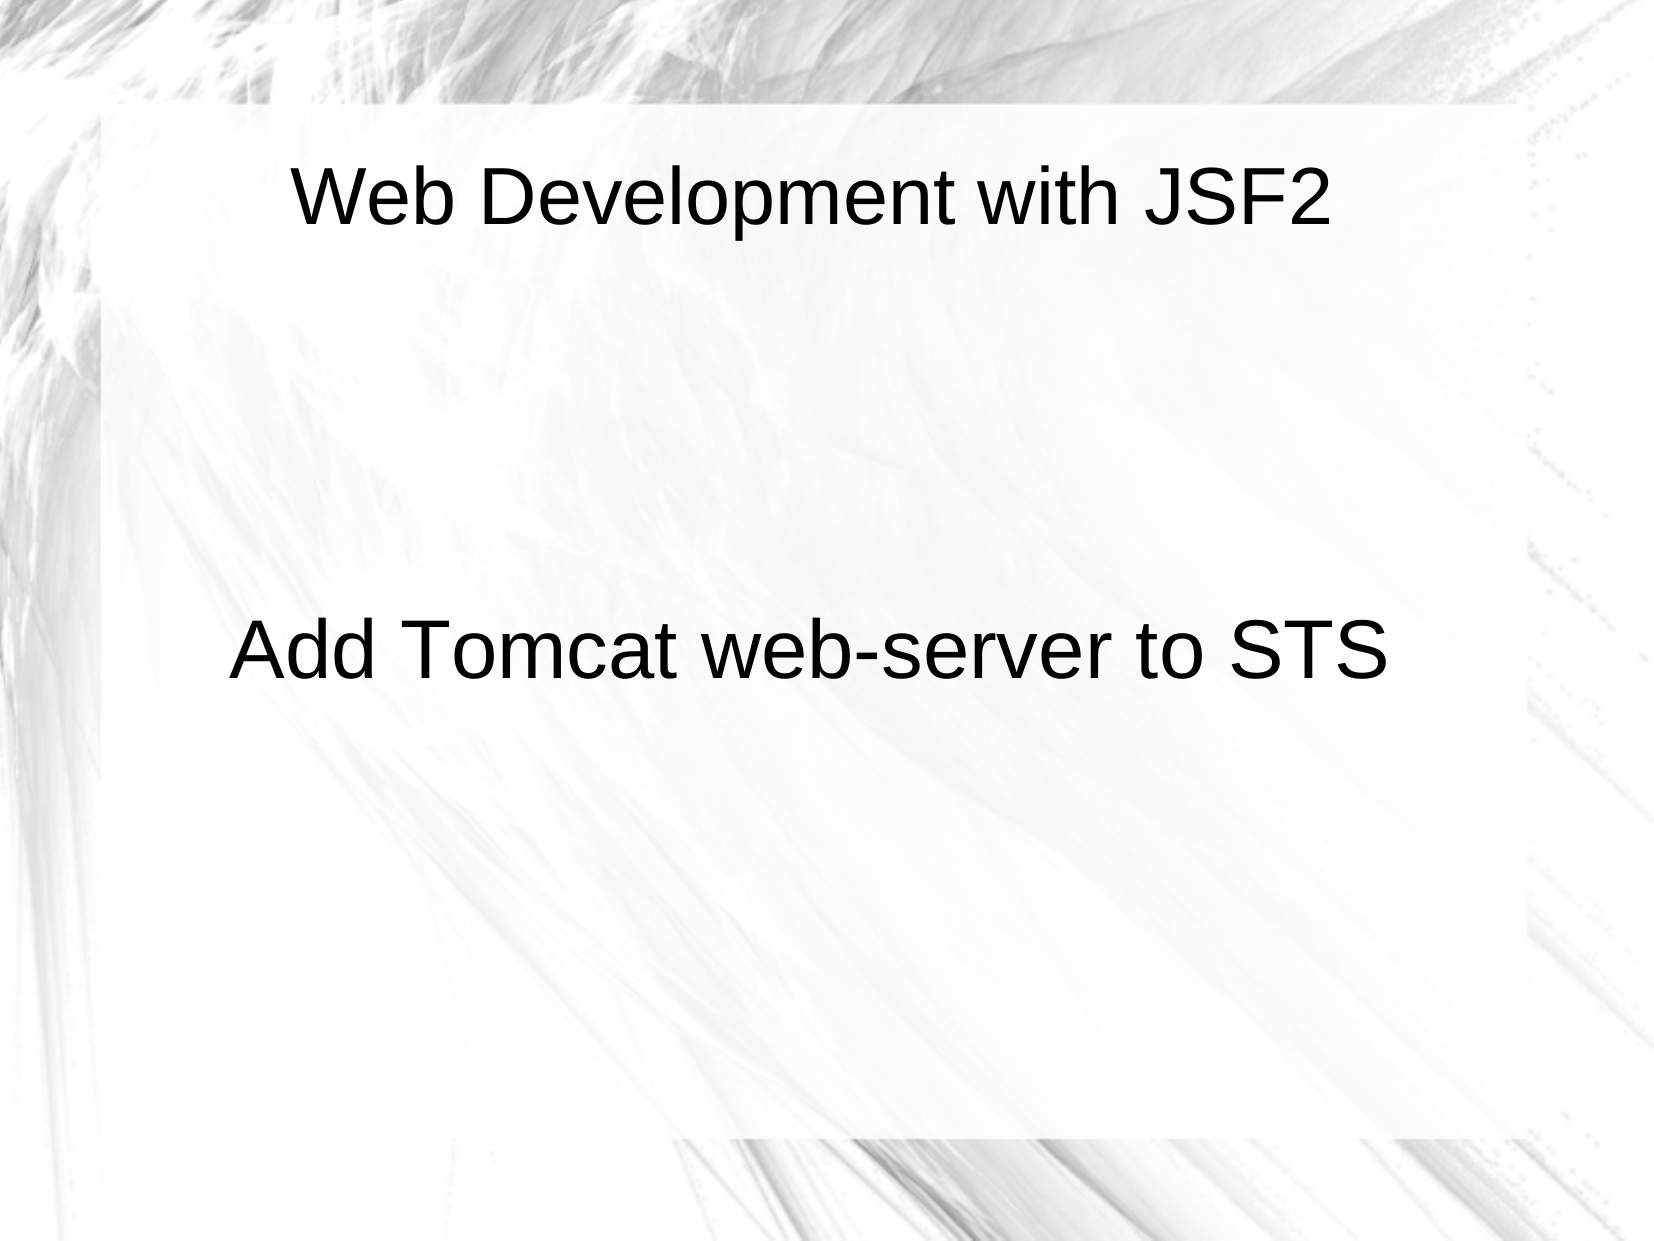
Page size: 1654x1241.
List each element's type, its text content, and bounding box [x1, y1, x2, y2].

title Web Development with JSF2 [118, 112, 1506, 281]
picture [0, 0, 1654, 1241]
subtitle Add Tomcat web-server to STS [82, 290, 1538, 1010]
